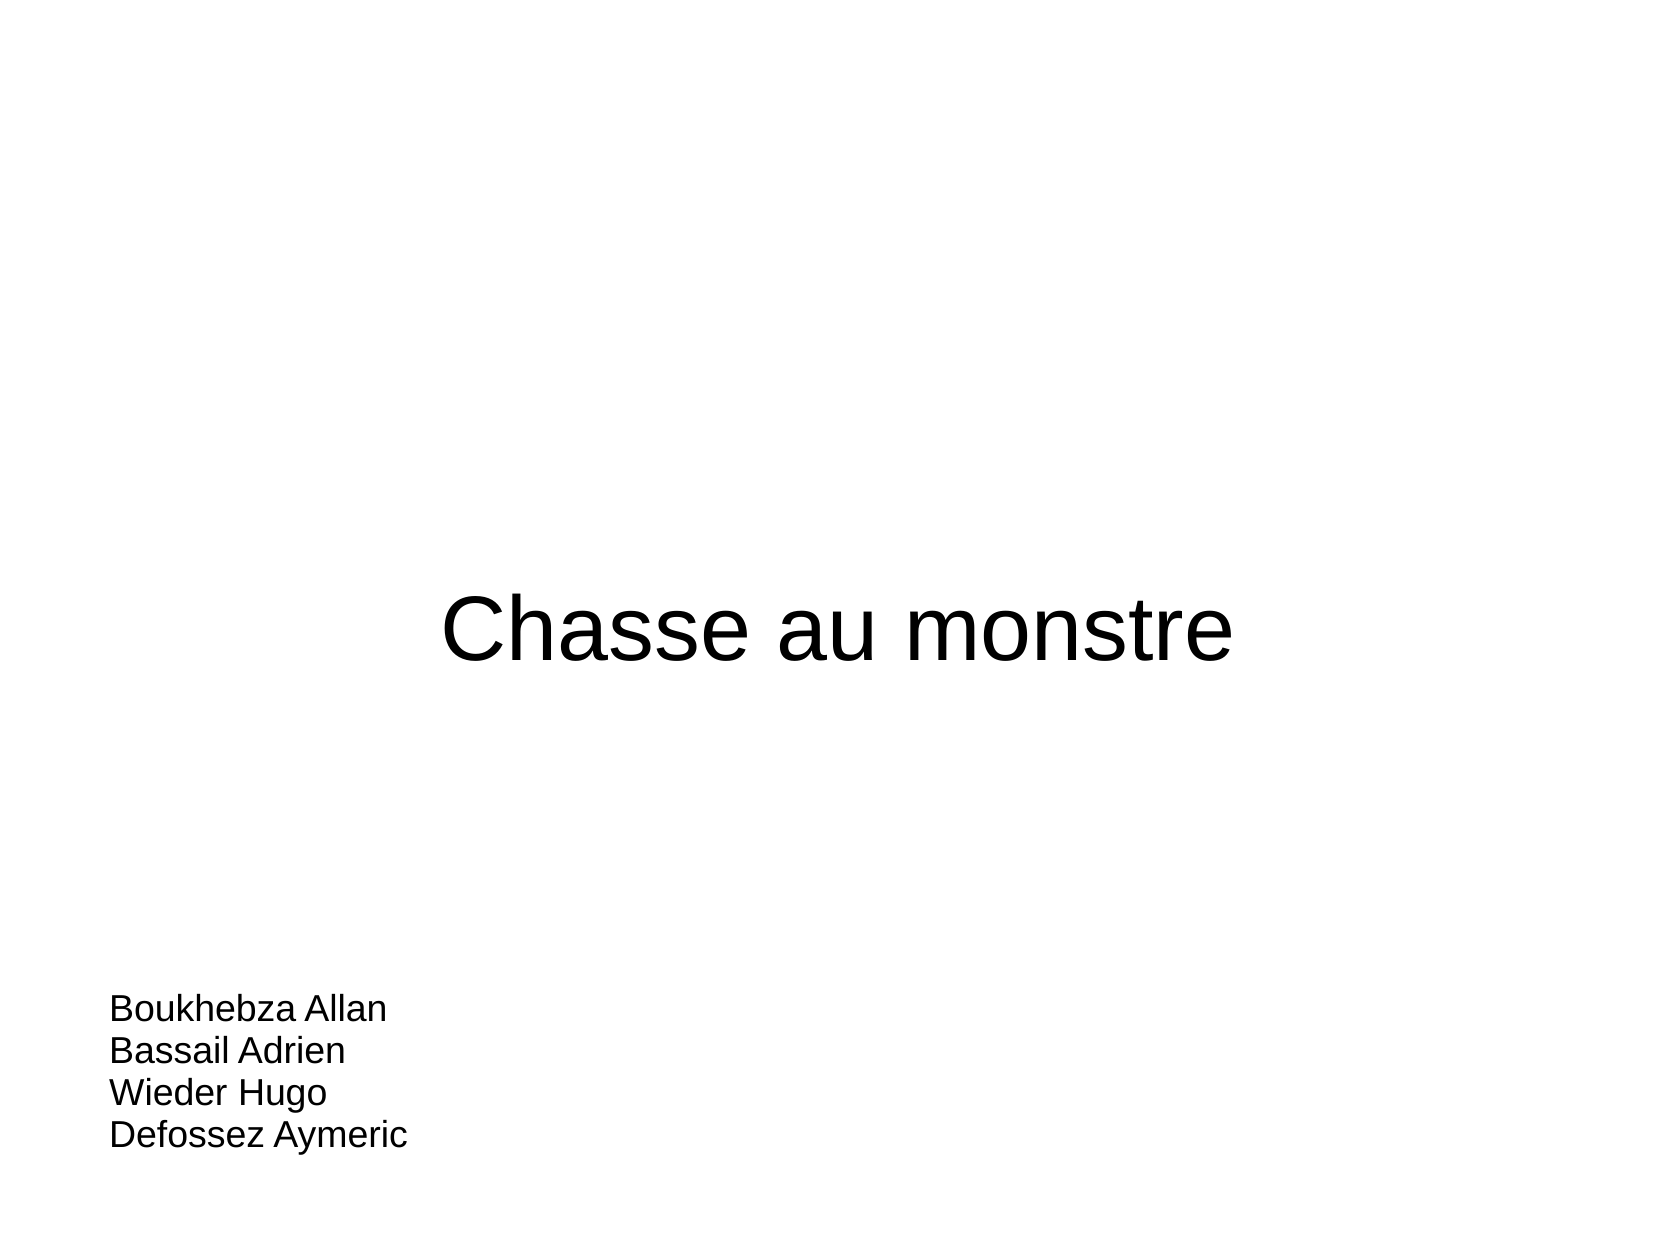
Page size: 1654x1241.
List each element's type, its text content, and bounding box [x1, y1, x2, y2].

title Chasse au monstre [70, 555, 1607, 703]
text_box Boukhebza Allan Bassail Adrien Wieder Hugo Defossez Aymeric [94, 980, 497, 1164]
